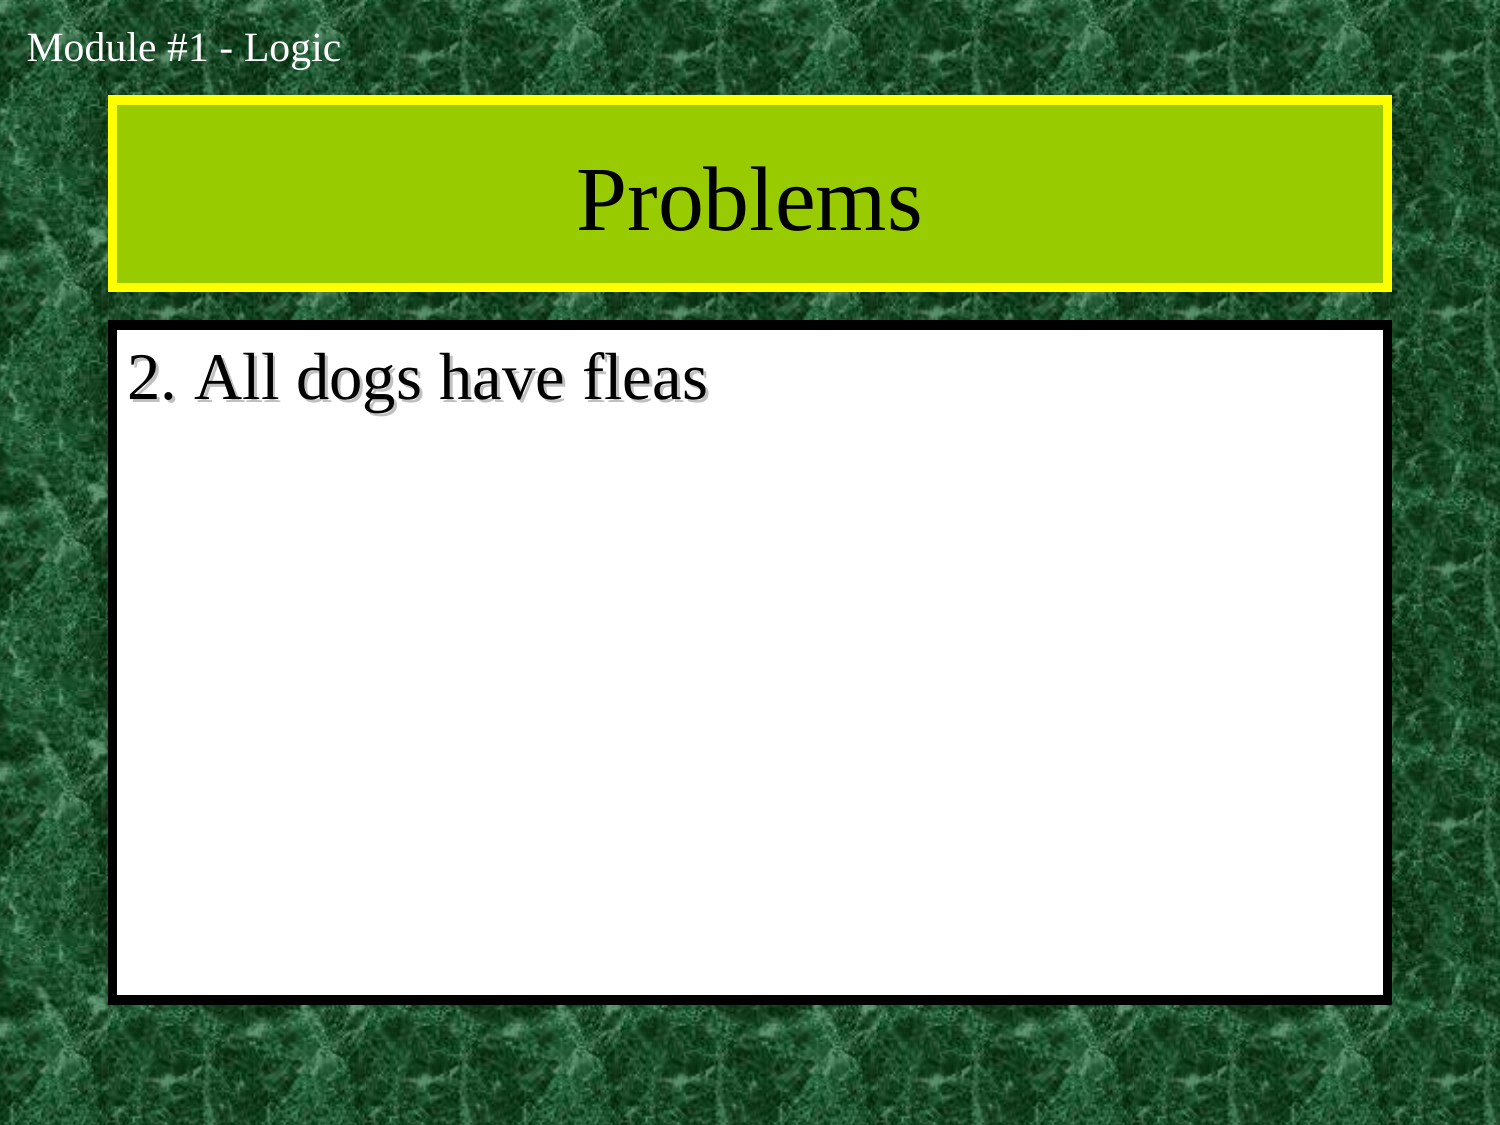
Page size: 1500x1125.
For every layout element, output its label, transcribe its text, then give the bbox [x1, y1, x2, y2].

title Problems [112, 99, 1388, 288]
list 2. All dogs have fleas [112, 324, 1388, 1000]
picture [0, 0, 1500, 1125]
